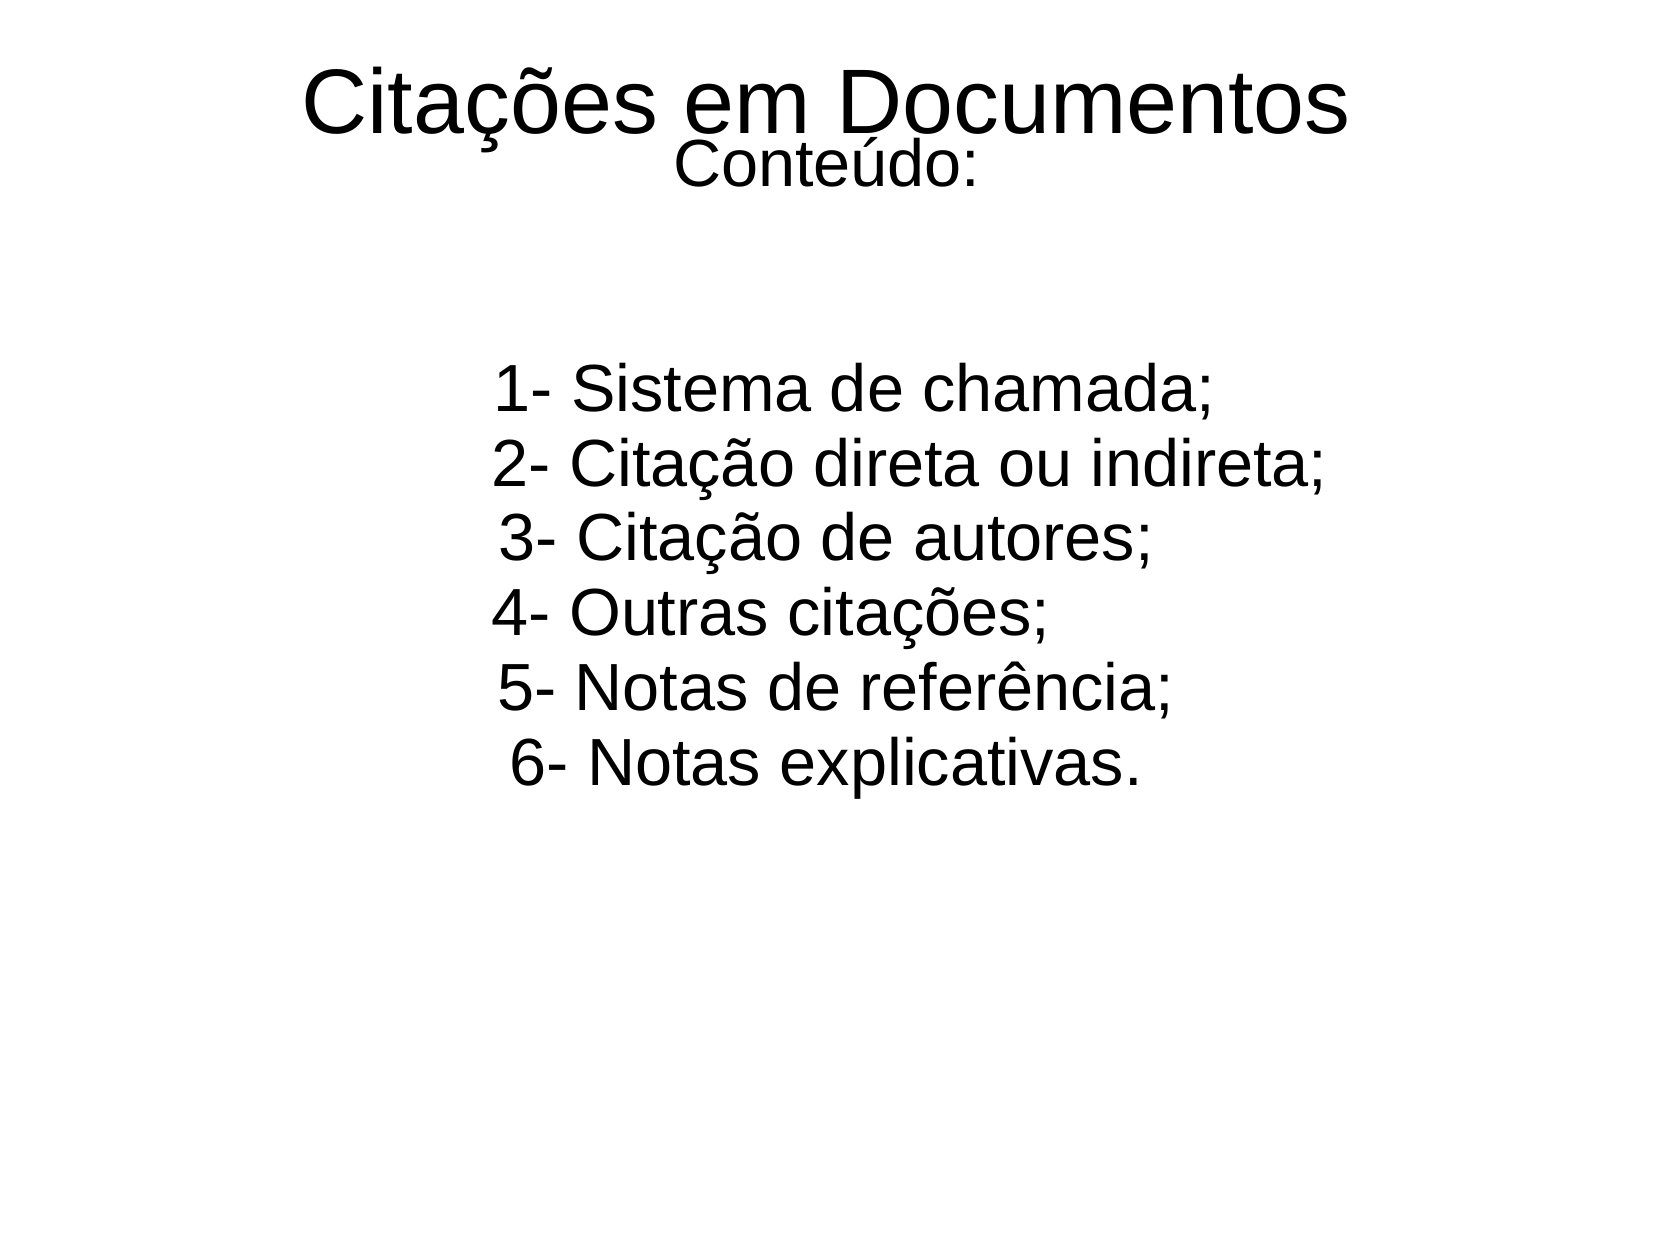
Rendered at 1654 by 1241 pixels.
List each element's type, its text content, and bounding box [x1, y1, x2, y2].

title Citações em Documentos [82, 49, 1571, 126]
subtitle Conteúdo: 1- Sistema de chamada; 2- Citação direta ou indireta; 3- Citação de autores; 4- Outras citações; 5- Notas de referência; 6- Notas explicativas. [82, 126, 1571, 1174]
